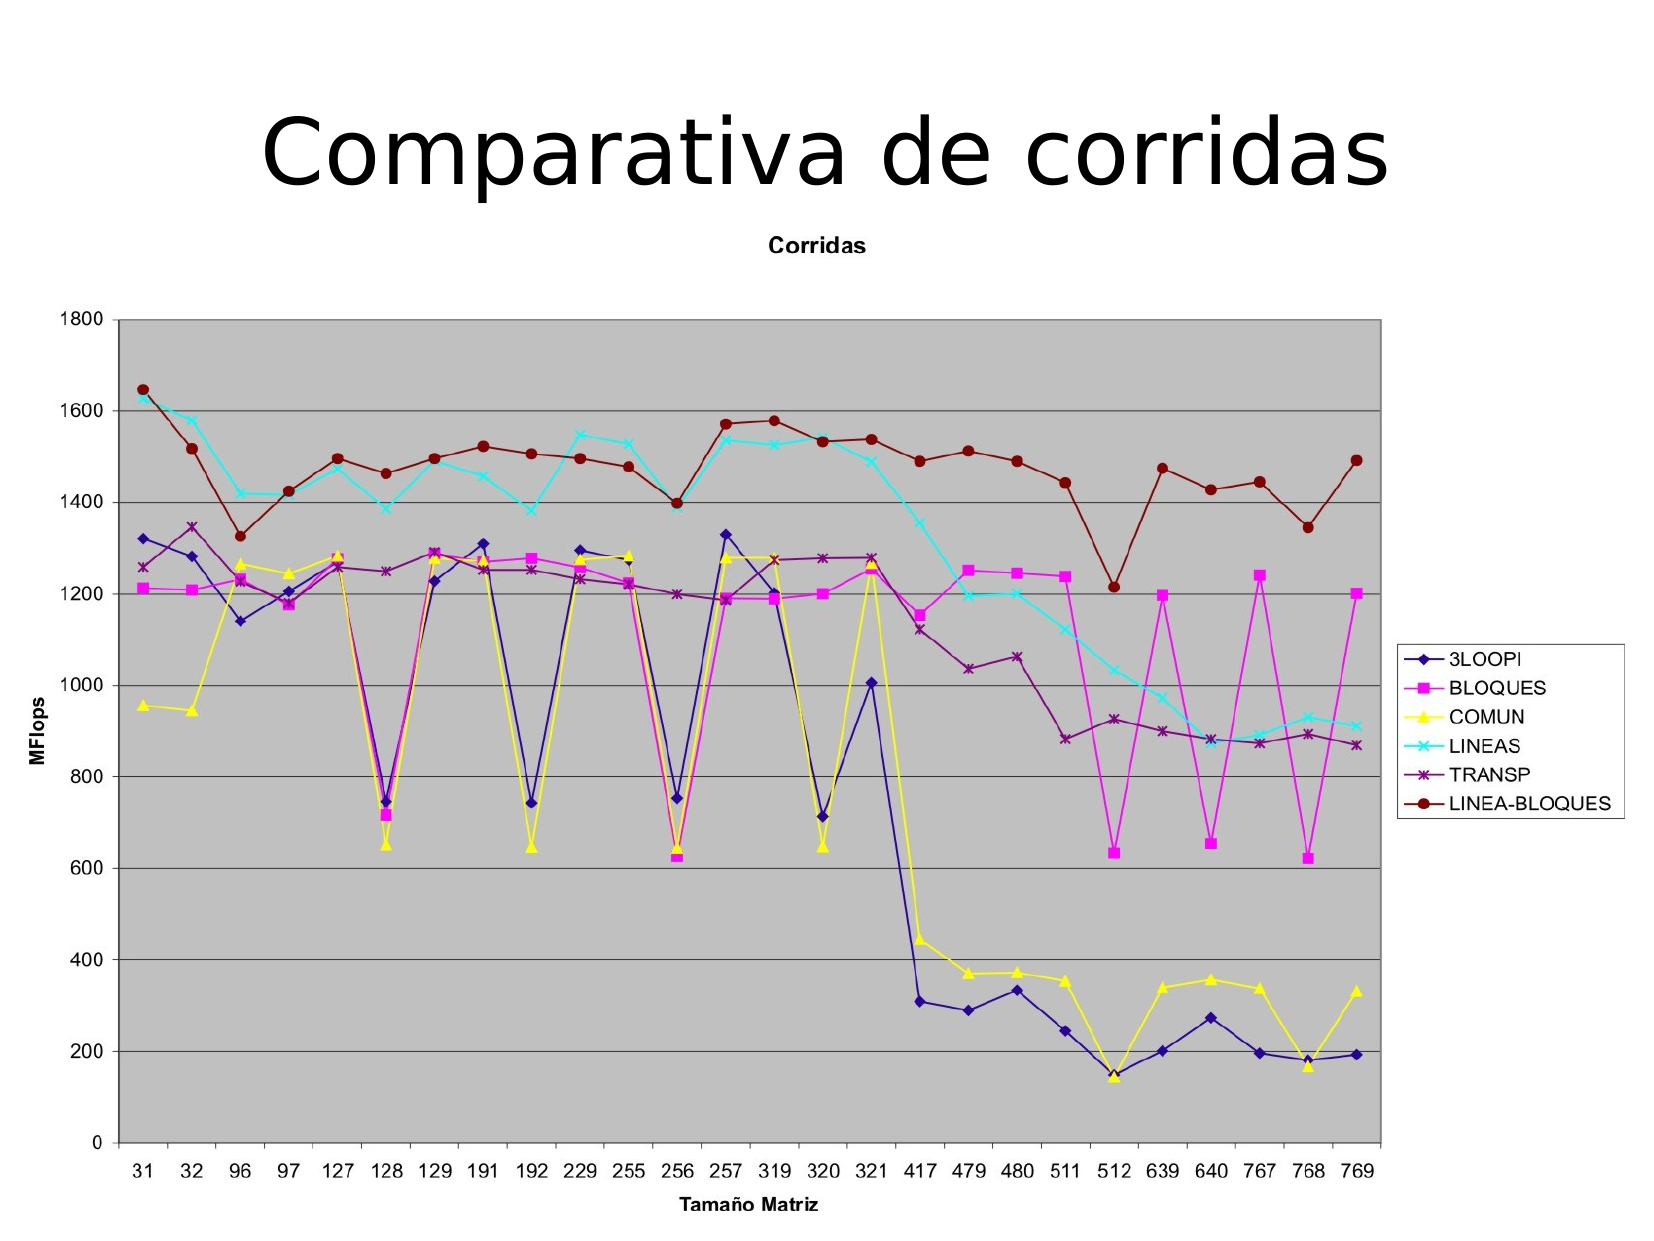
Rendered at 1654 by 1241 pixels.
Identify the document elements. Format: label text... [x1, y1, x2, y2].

title Comparativa de corridas [82, 56, 1571, 236]
picture [29, 236, 1625, 1211]
